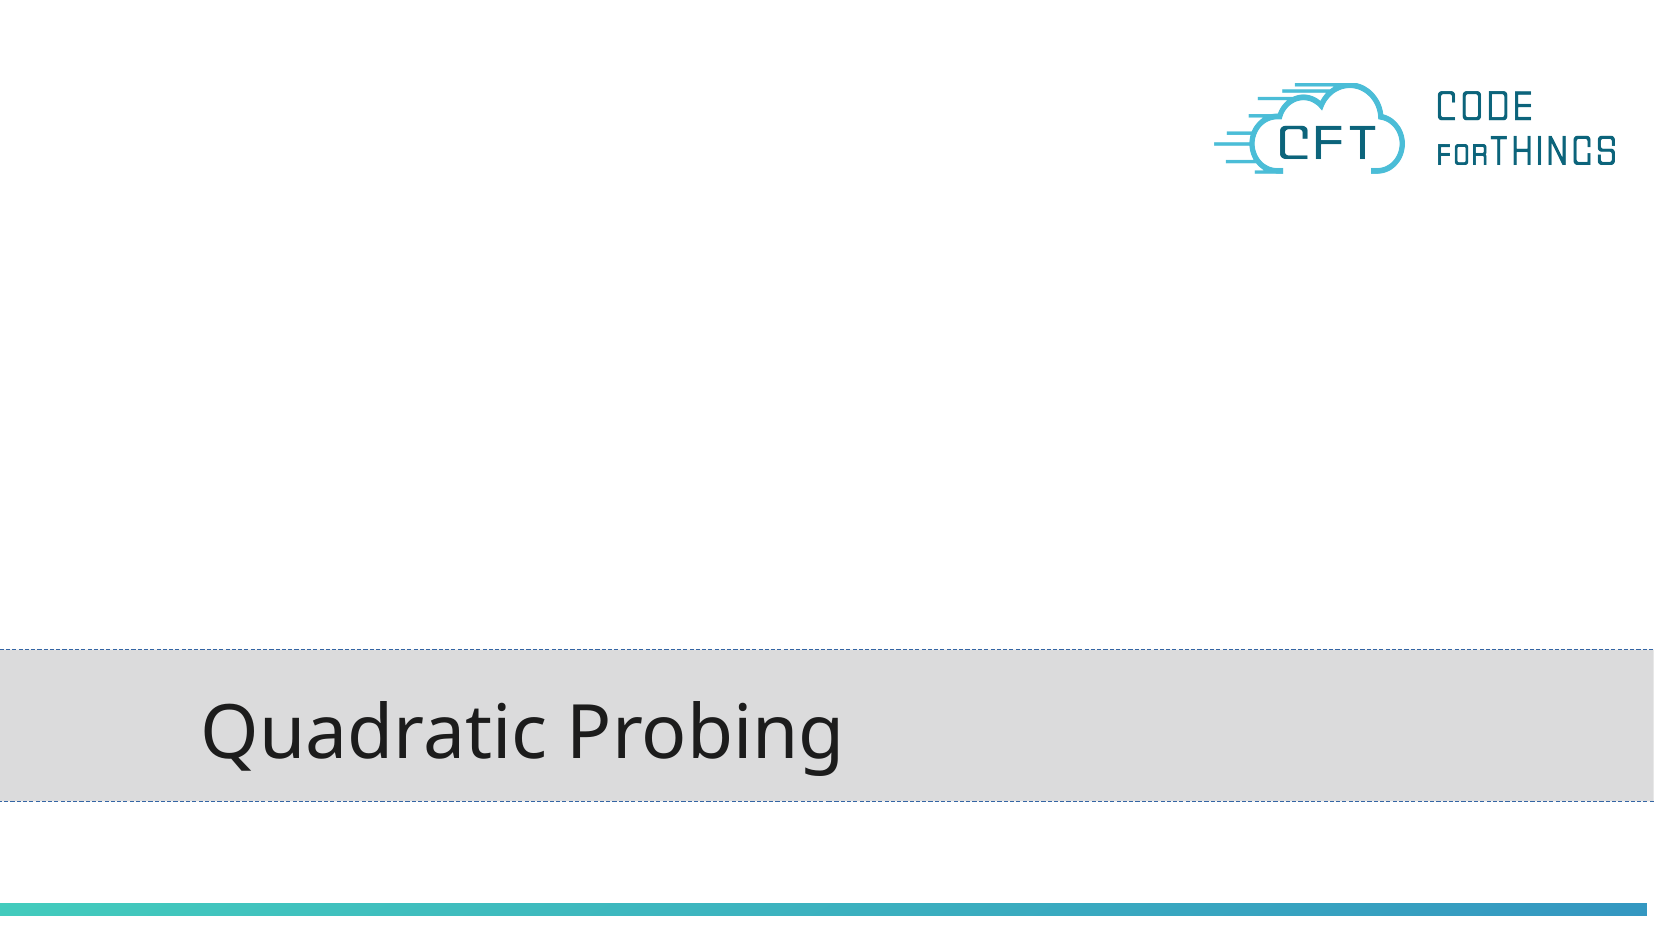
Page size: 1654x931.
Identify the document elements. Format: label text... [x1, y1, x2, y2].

title Quadratic Probing [53, 651, 1542, 807]
picture [1214, 83, 1615, 174]
